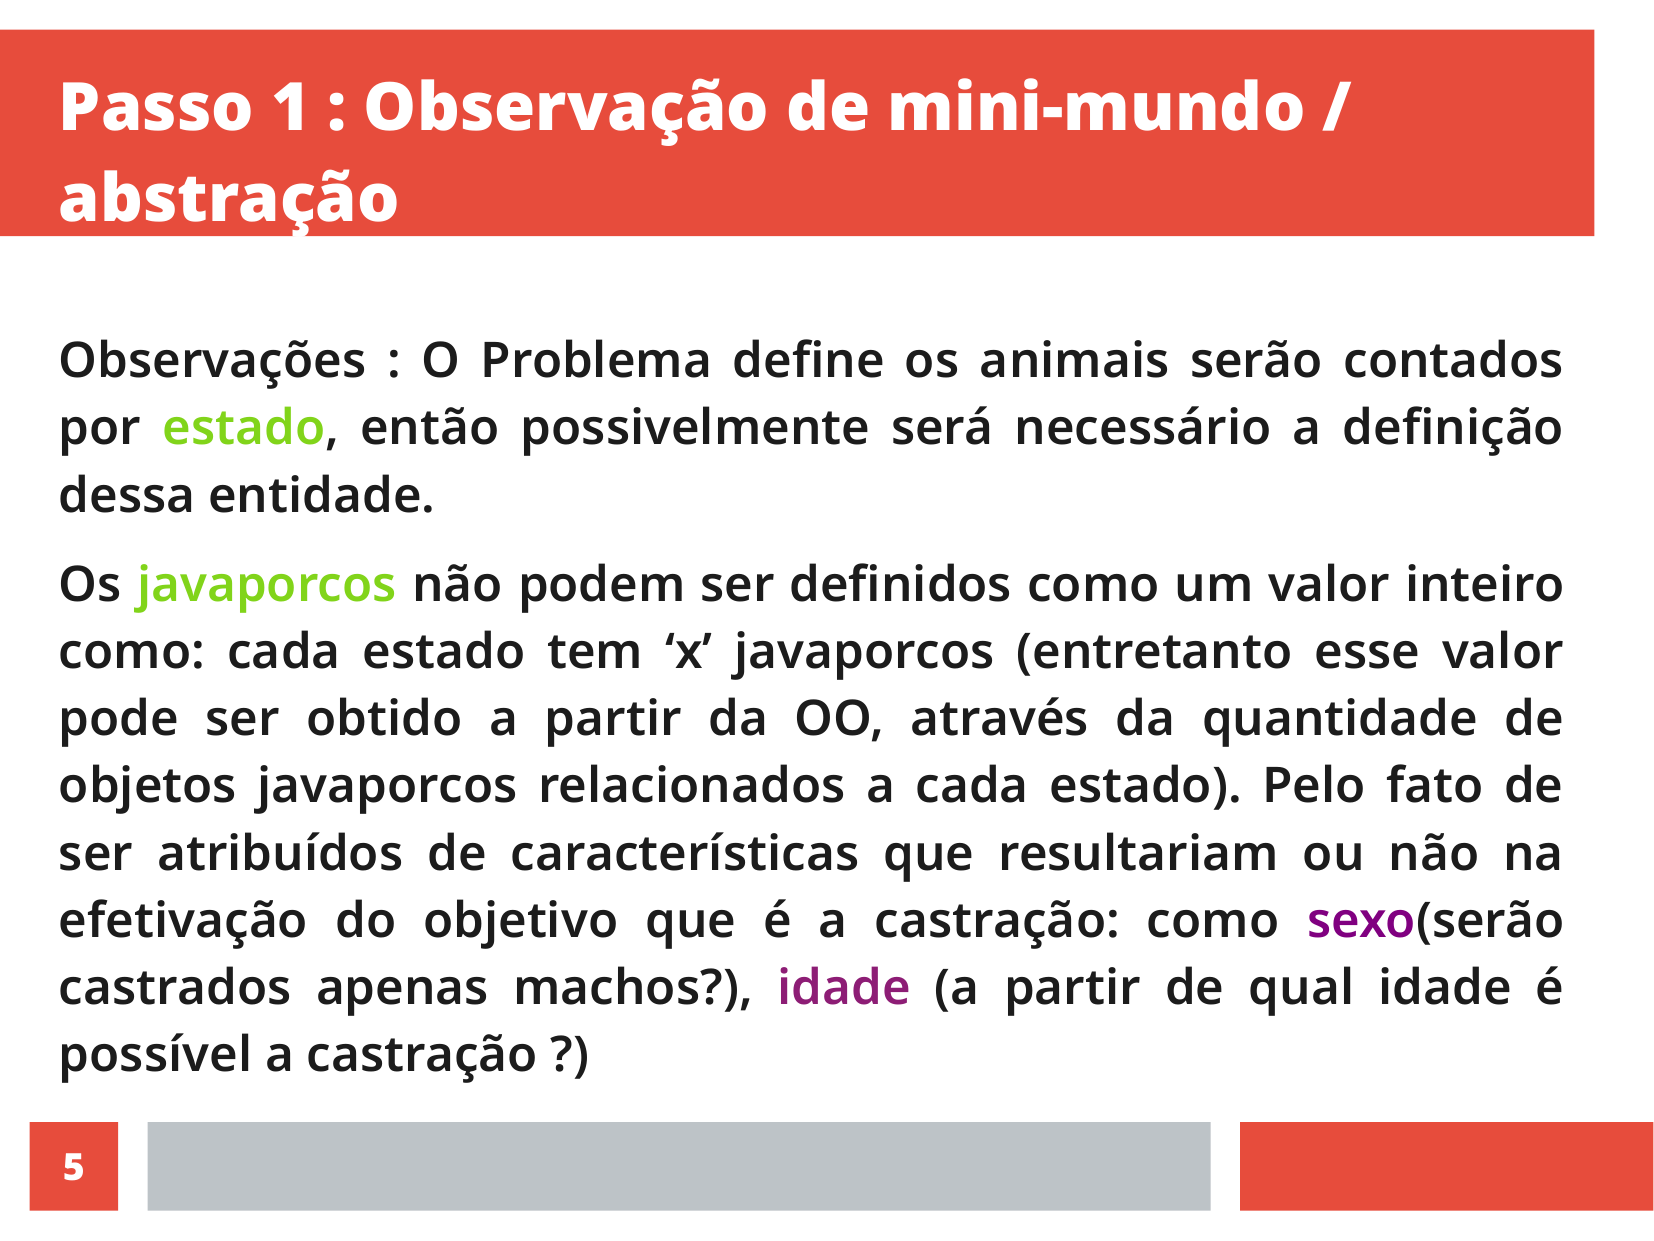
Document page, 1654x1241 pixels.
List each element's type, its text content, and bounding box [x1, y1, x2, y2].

title Passo 1 : Observação de mini-mundo / abstração [59, 59, 1595, 207]
list Observações : O Problema define os animais serão contados por estado, então possivelmente será necessário a definição dessa entidade. Os javaporcos não podem ser definidos como um valor inteiro como: cada estado tem ‘x’ javaporcos (entretanto esse valor pode ser obtido a partir da OO, através da quantidade de objetos javaporcos relacionados a cada estado). Pelo fato de ser atribuídos de características que resultariam ou não na efetivação do objetivo que é a castração: como sexo(serão castrados apenas machos?), idade (a partir de qual idade é possível a castração ?) [59, 324, 1565, 1093]
